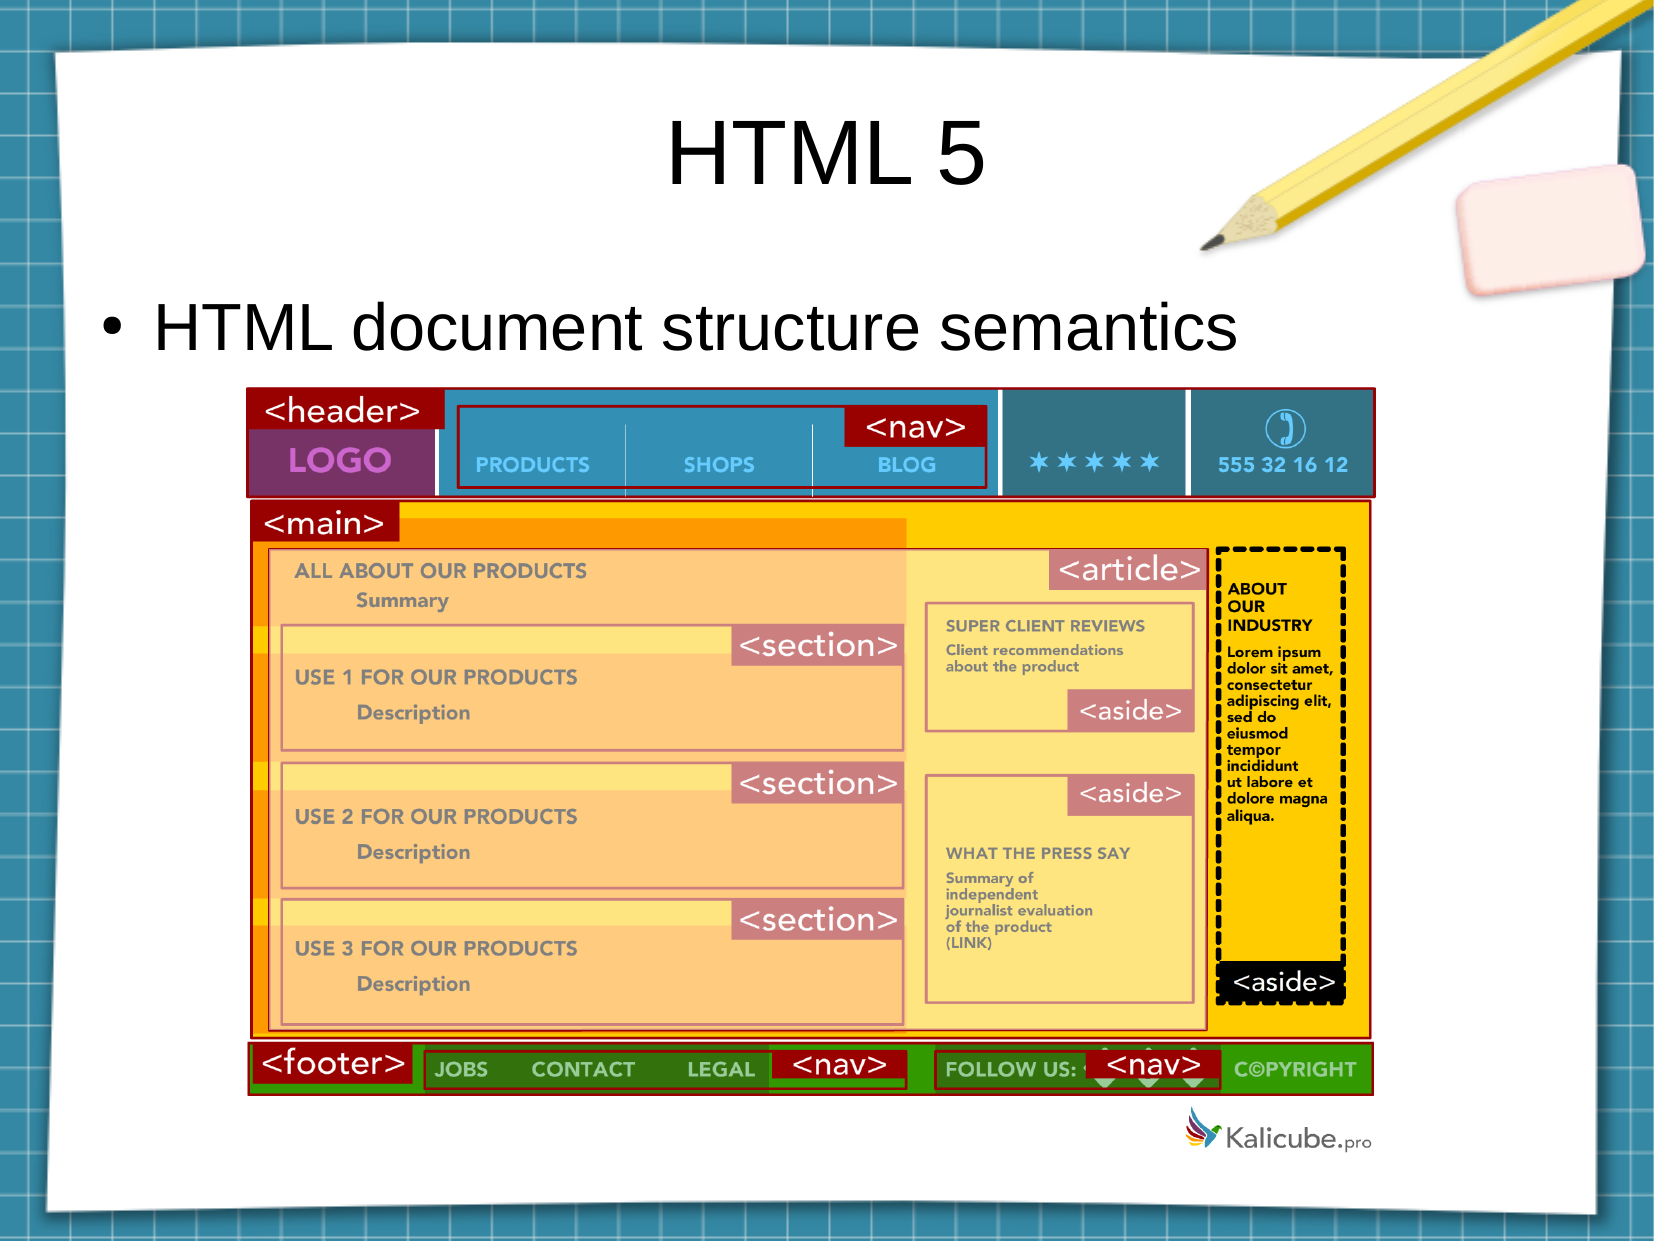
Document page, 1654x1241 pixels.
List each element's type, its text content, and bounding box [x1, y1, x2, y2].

title HTML 5 [82, 49, 1571, 257]
picture [0, 0, 1654, 1241]
list HTML document structure semantics [82, 290, 1571, 1010]
